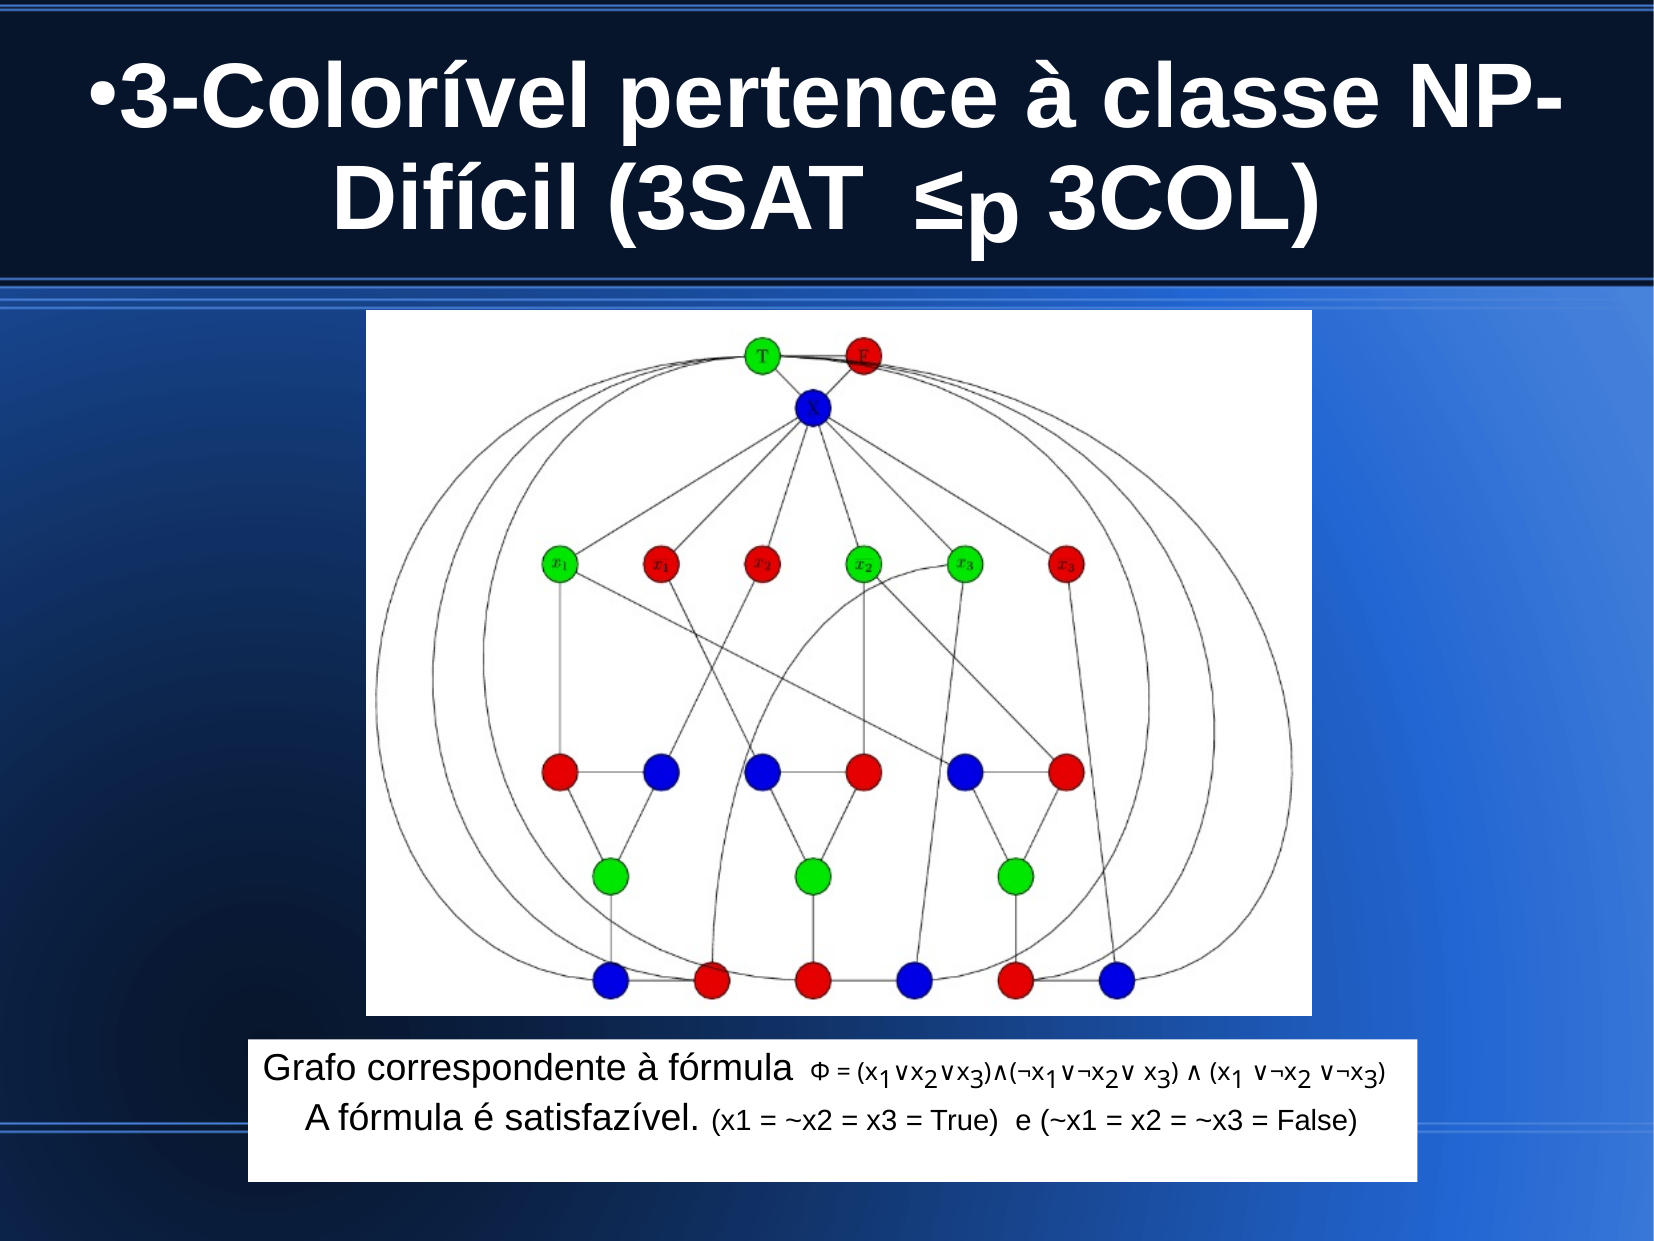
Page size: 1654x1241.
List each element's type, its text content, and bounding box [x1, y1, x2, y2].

list [82, 355, 1571, 1241]
picture [0, 0, 1654, 1241]
text_box Grafo correspondente à fórmula Φ = (x1∨x2∨x3)∧(¬x1∨¬x2∨ x3) ∧ (x1 ∨¬x2 ∨¬x3) A fórmula é satisfazível. (x1 = ~x2 = x3 = True) e (~x1 = x2 = ~x3 = False) [248, 1039, 1418, 1182]
title 3-Colorível pertence à classe NP-Difícil (3SAT ≤p 3COL) [82, 44, 1571, 262]
